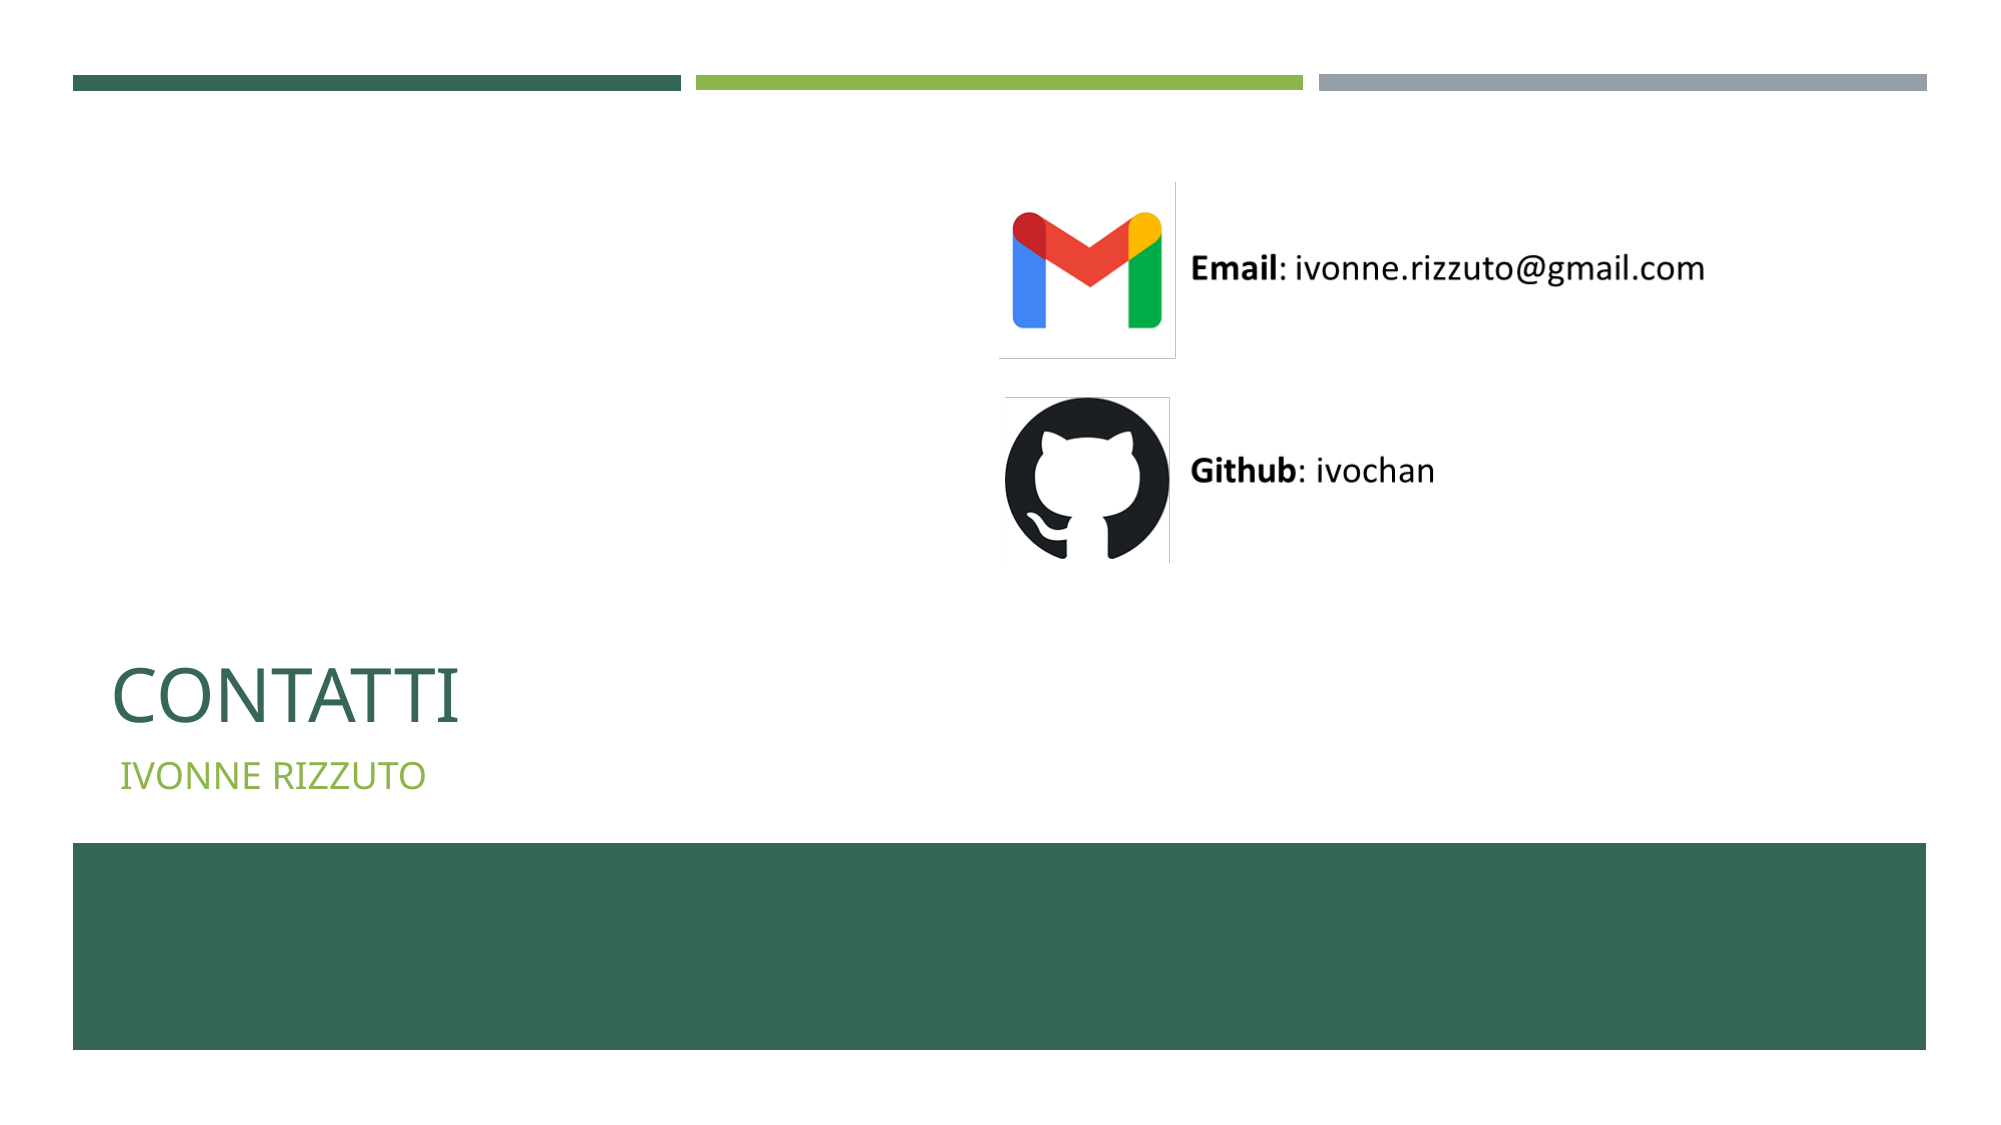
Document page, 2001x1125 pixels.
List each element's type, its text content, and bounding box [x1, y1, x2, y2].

title contatti [95, 499, 1905, 744]
picture [999, 182, 1798, 563]
list Ivonne rizzuto [95, 744, 1905, 844]
